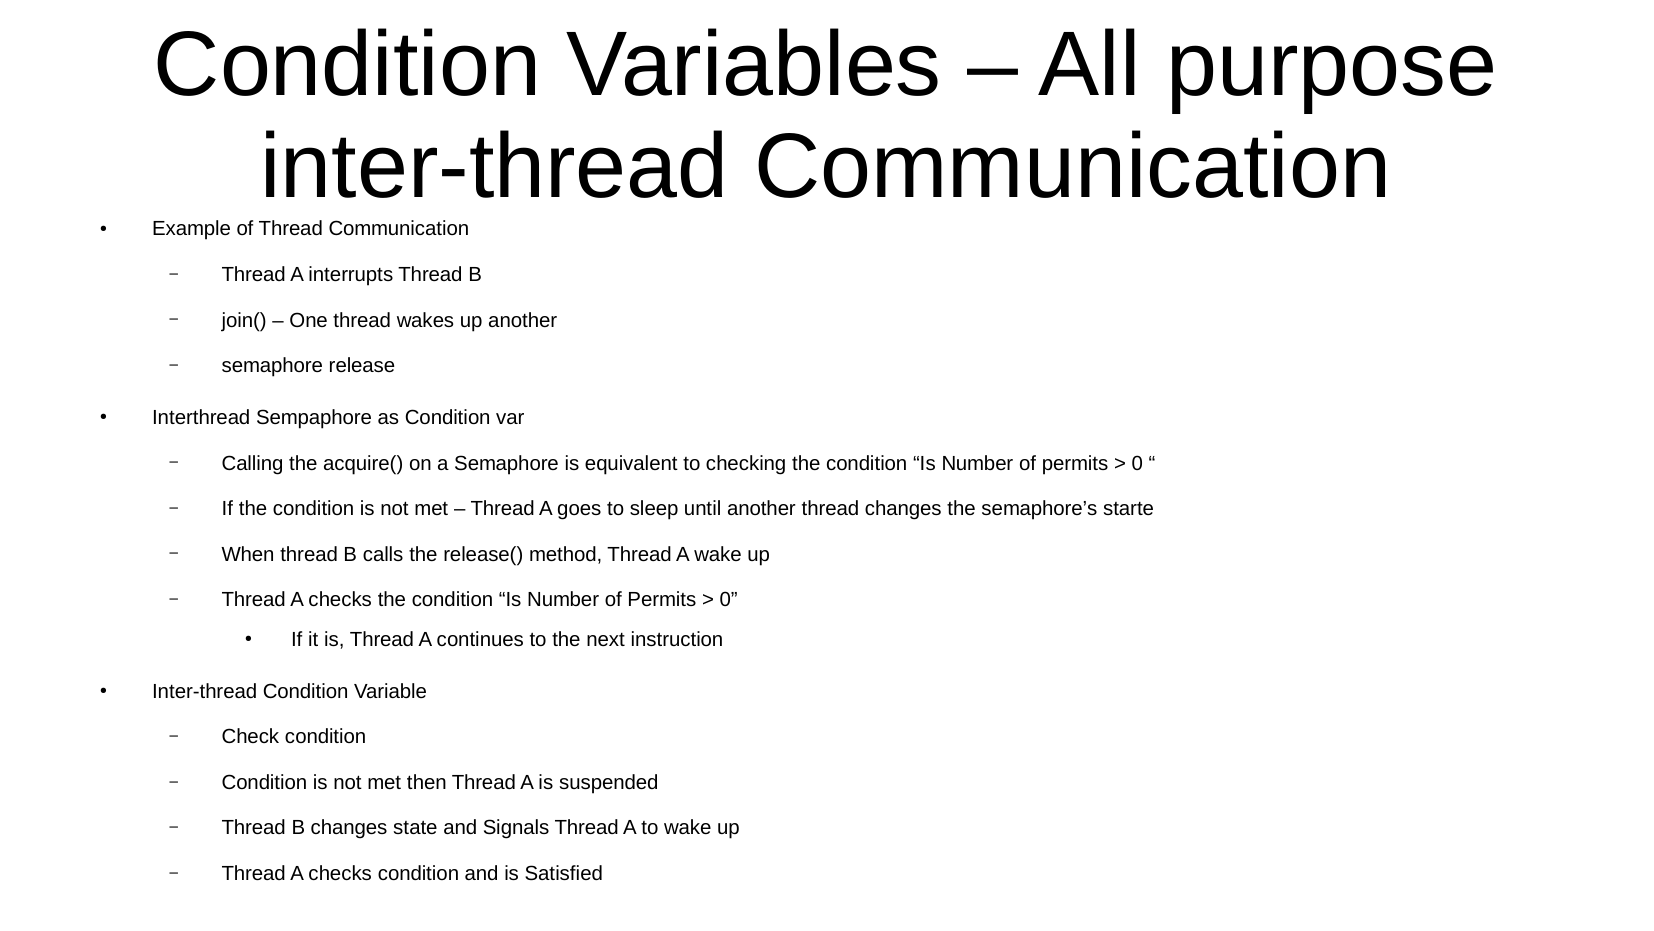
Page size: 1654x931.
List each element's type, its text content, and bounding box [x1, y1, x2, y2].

title Condition Variables – All purpose inter-thread Communication [82, 12, 1571, 217]
list Example of Thread Communication Thread A interrupts Thread B join() – One thread wakes up another semaphore release Interthread Sempaphore as Condition var Calling the acquire() on a Semaphore is equivalent to checking the condition “Is Number of permits > 0 “ If the condition is not met – Thread A goes to sleep until another thread changes the semaphore’s starte When thread B calls the release() method, Thread A wake up Thread A checks the condition “Is Number of Permits > 0” If it is, Thread A continues to the next instruction Inter-thread Condition Variable Check condition Condition is not met then Thread A is suspended Thread B changes state and Signals Thread A to wake up Thread A checks condition and is Satisfied [82, 217, 1621, 886]
